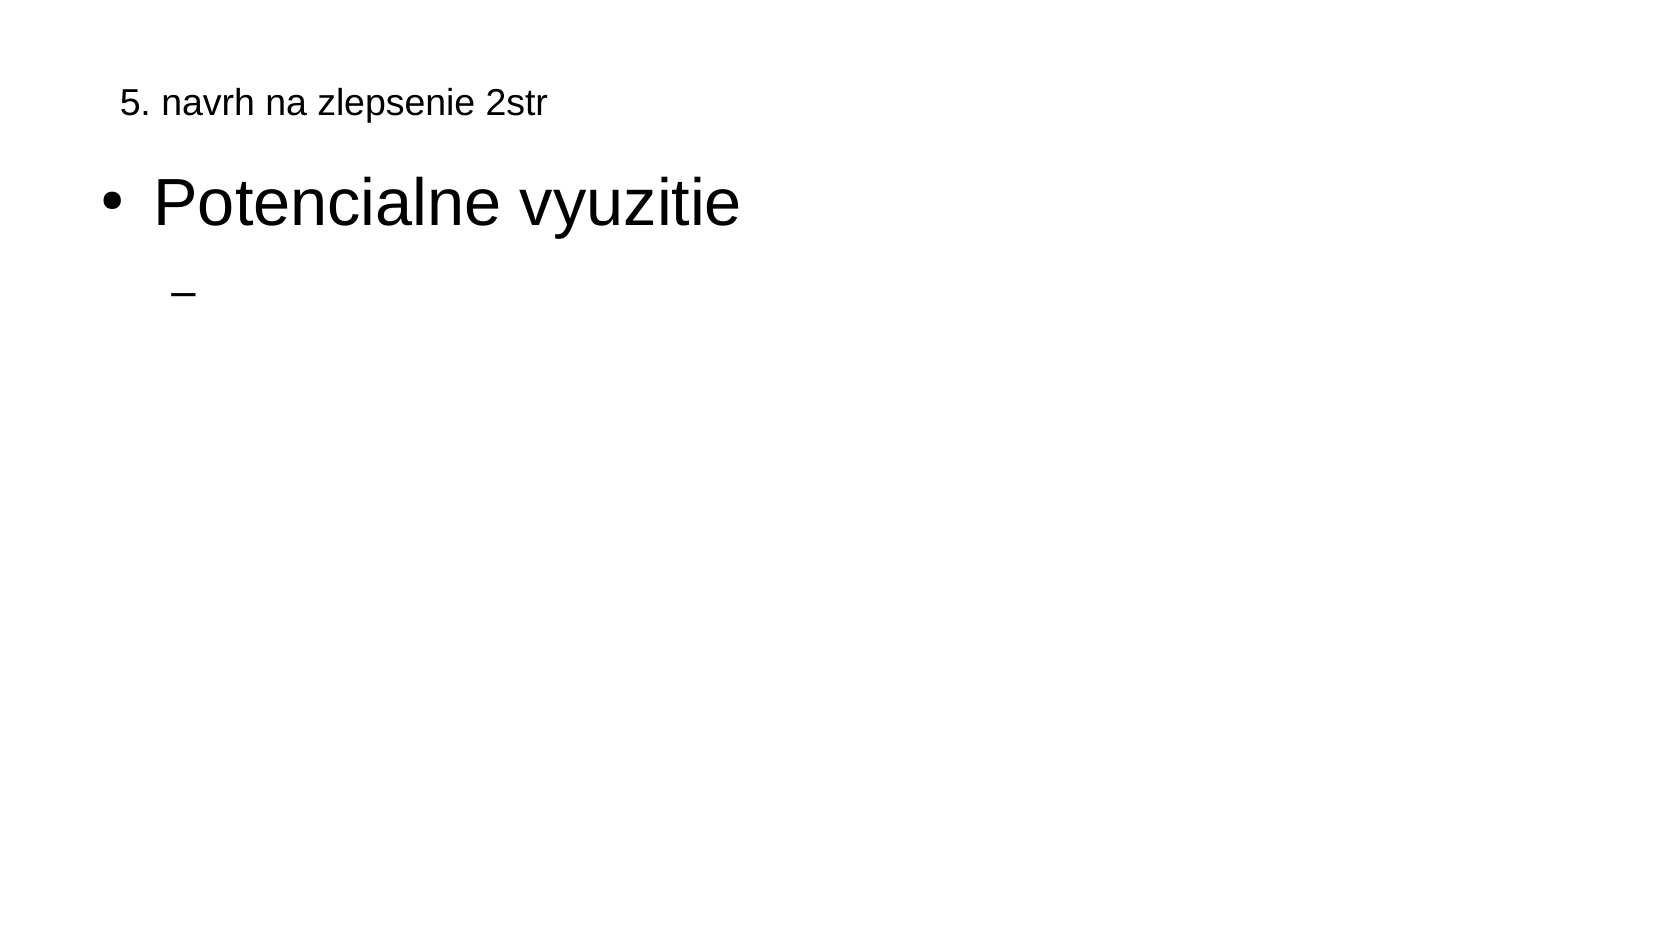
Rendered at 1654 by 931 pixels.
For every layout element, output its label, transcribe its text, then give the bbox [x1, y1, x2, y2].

list Potencialne vyuzitie [82, 165, 1571, 863]
text_box 5. navrh na zlepsenie 2str [105, 74, 574, 131]
